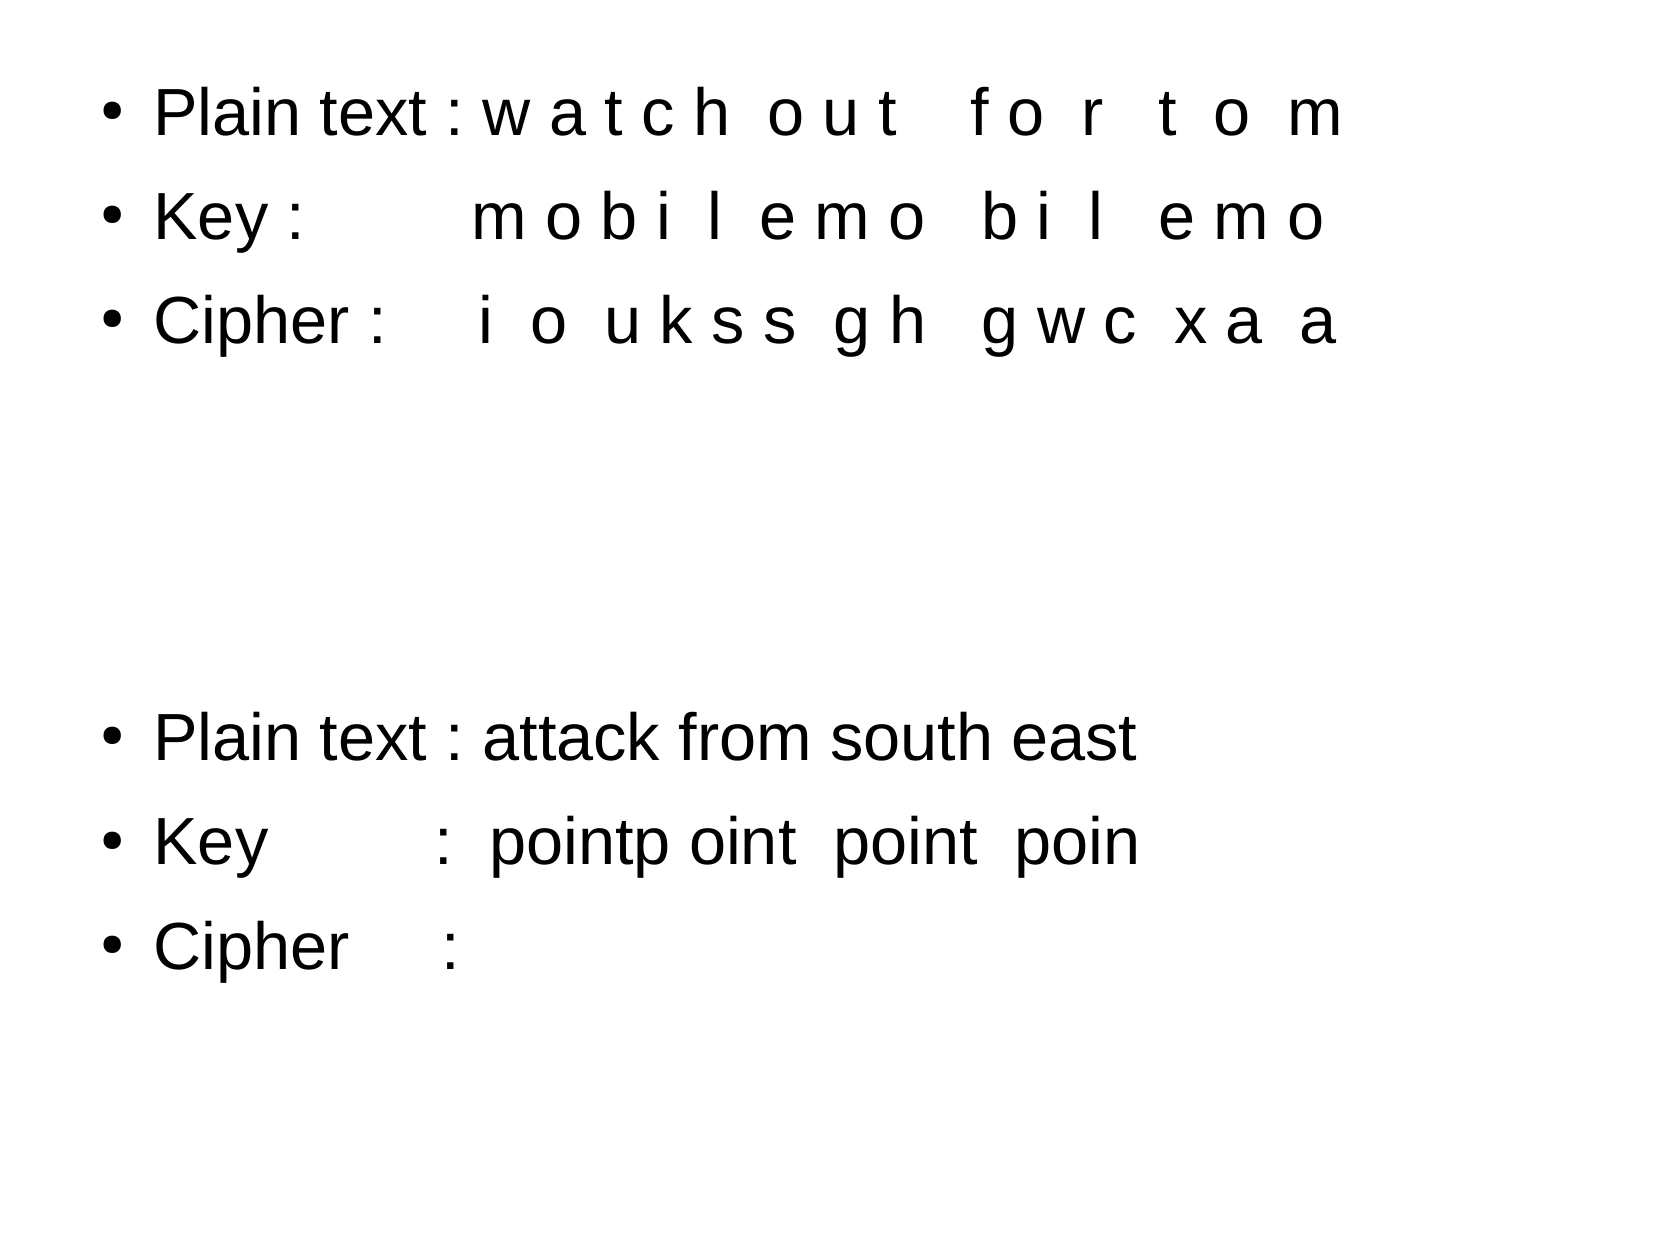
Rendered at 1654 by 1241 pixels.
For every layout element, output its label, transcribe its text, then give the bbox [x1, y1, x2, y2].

list Plain text : w a t c h o u t f o r t o m Key : m o b i l e m o b i l e m o Cipher : i o u k s s g h g w c x a a Plain text : attack from south east Key : pointp oint point poin Cipher : [82, 75, 1571, 984]
